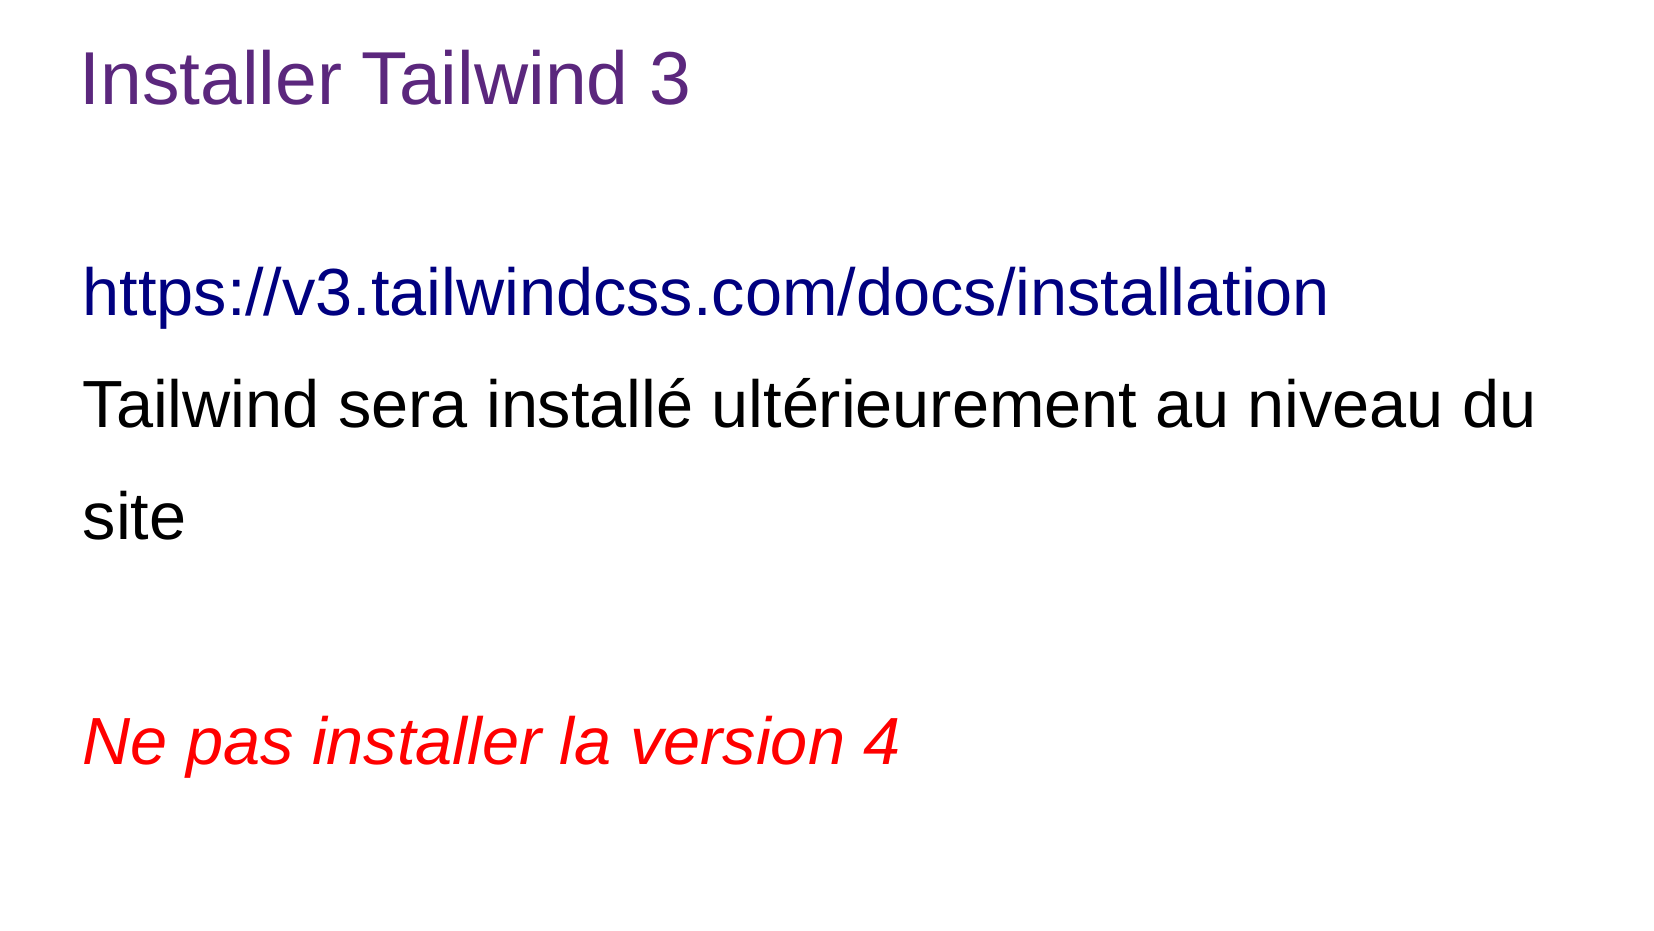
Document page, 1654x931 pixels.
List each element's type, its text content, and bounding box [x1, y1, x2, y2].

text_box https://v3.tailwindcss.com/docs/installation Tailwind sera installé ultérieurement au niveau du site Ne pas installer la version 4 [82, 217, 1571, 779]
title Installer Tailwind 3 [79, 36, 1557, 148]
